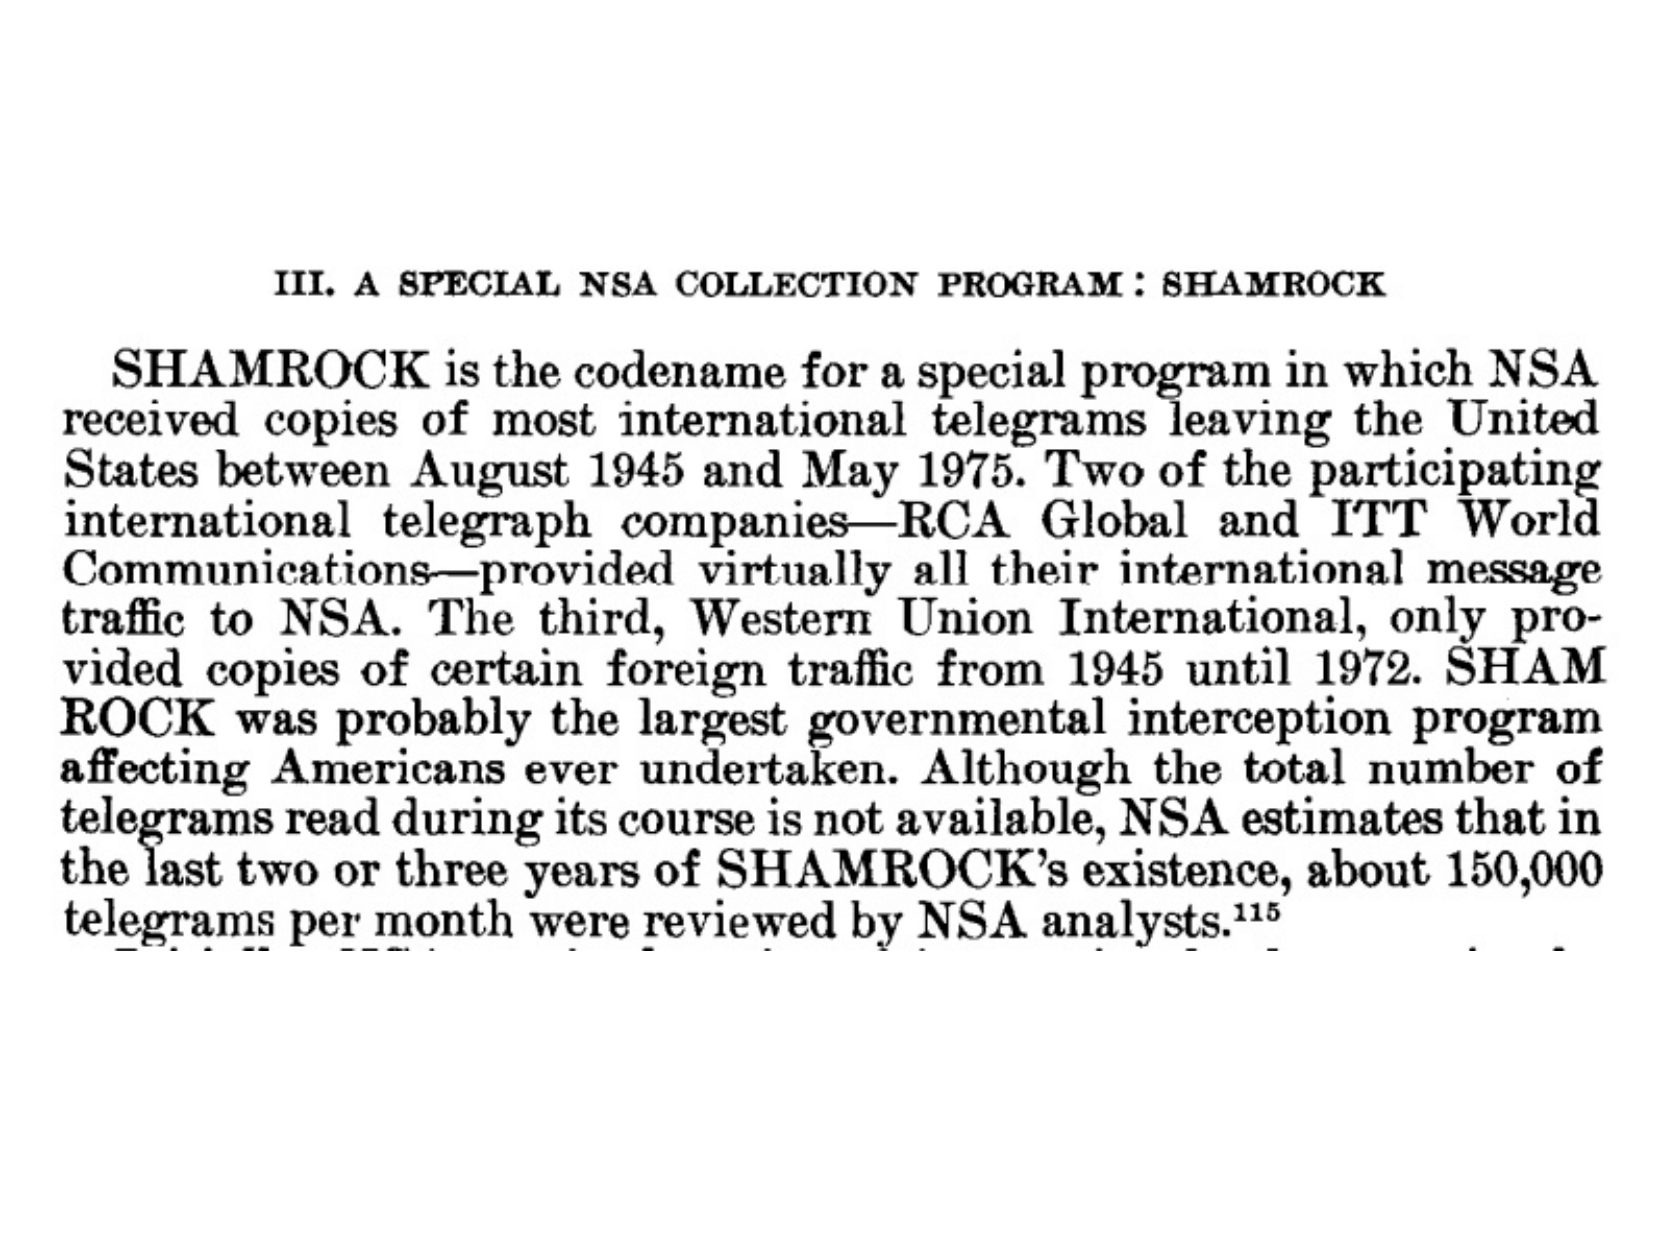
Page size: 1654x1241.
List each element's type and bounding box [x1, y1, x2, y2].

picture [36, 233, 1622, 951]
